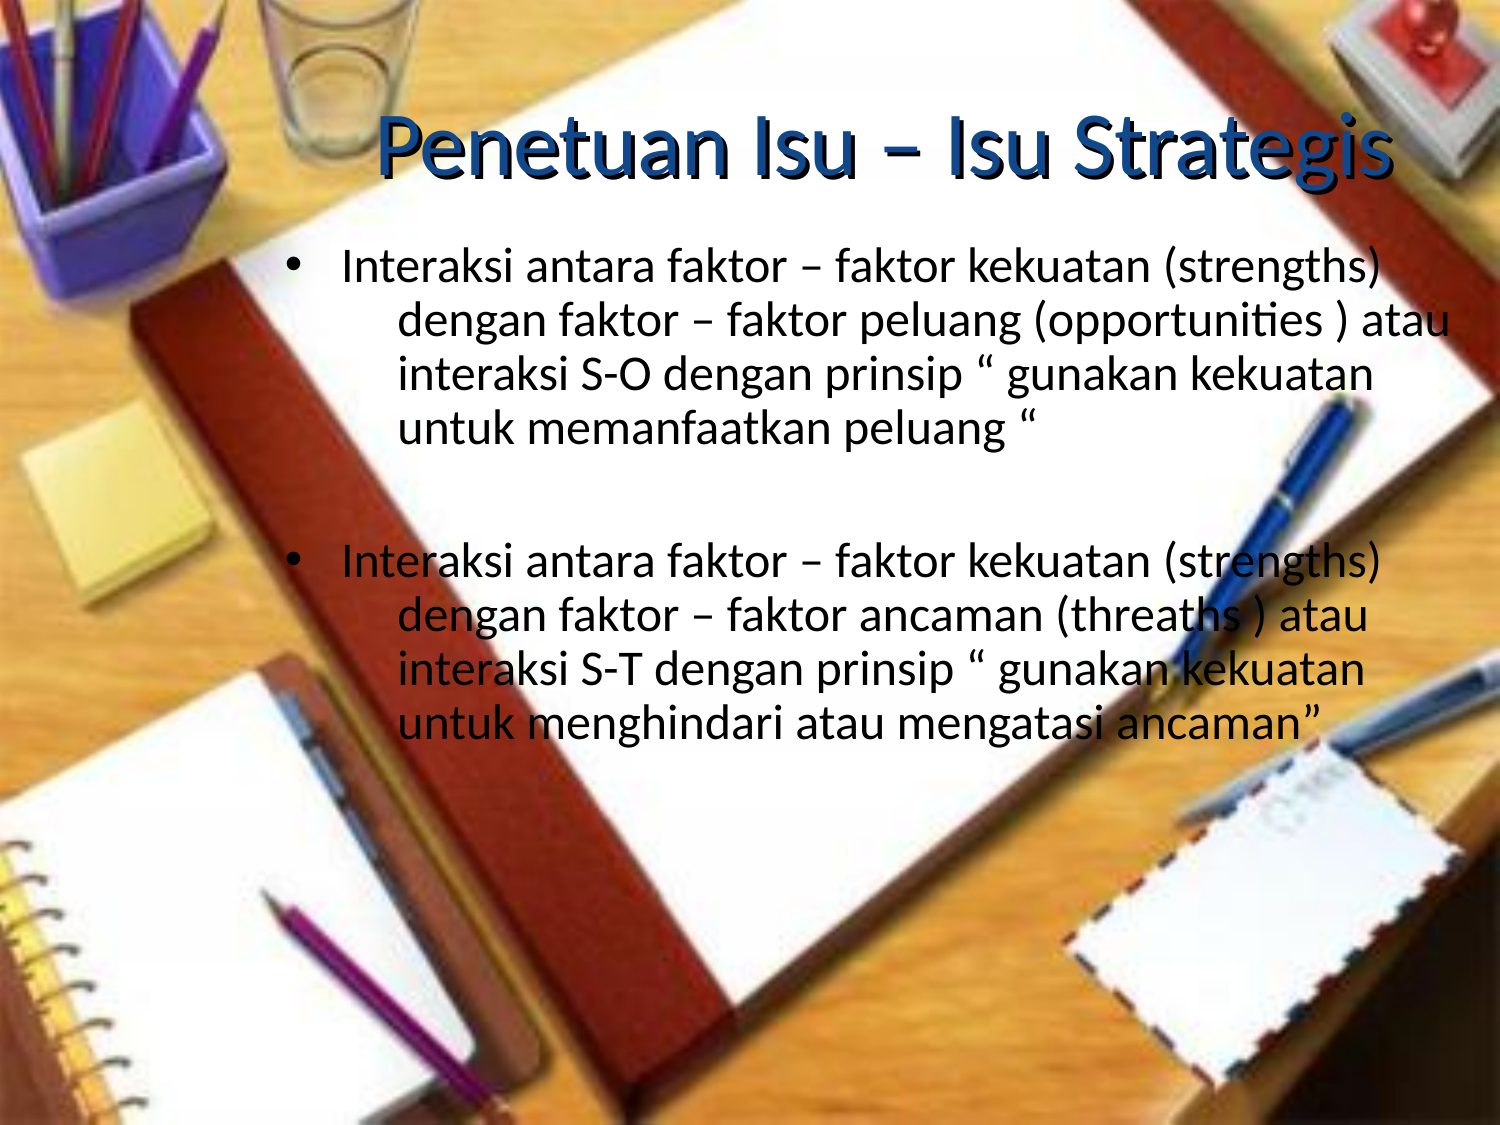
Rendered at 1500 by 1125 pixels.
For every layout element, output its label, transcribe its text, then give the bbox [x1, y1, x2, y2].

list Interaksi antara faktor – faktor kekuatan (strengths) dengan faktor – faktor peluang (opportunities ) atau interaksi S-O dengan prinsip “ gunakan kekuatan untuk memanfaatkan peluang “ Interaksi antara faktor – faktor kekuatan (strengths) dengan faktor – faktor ancaman (threaths ) atau interaksi S-T dengan prinsip “ gunakan kekuatan untuk menghindari atau mengatasi ancaman” [269, 231, 1500, 1020]
title Penetuan Isu – Isu Strategis [269, 45, 1500, 231]
